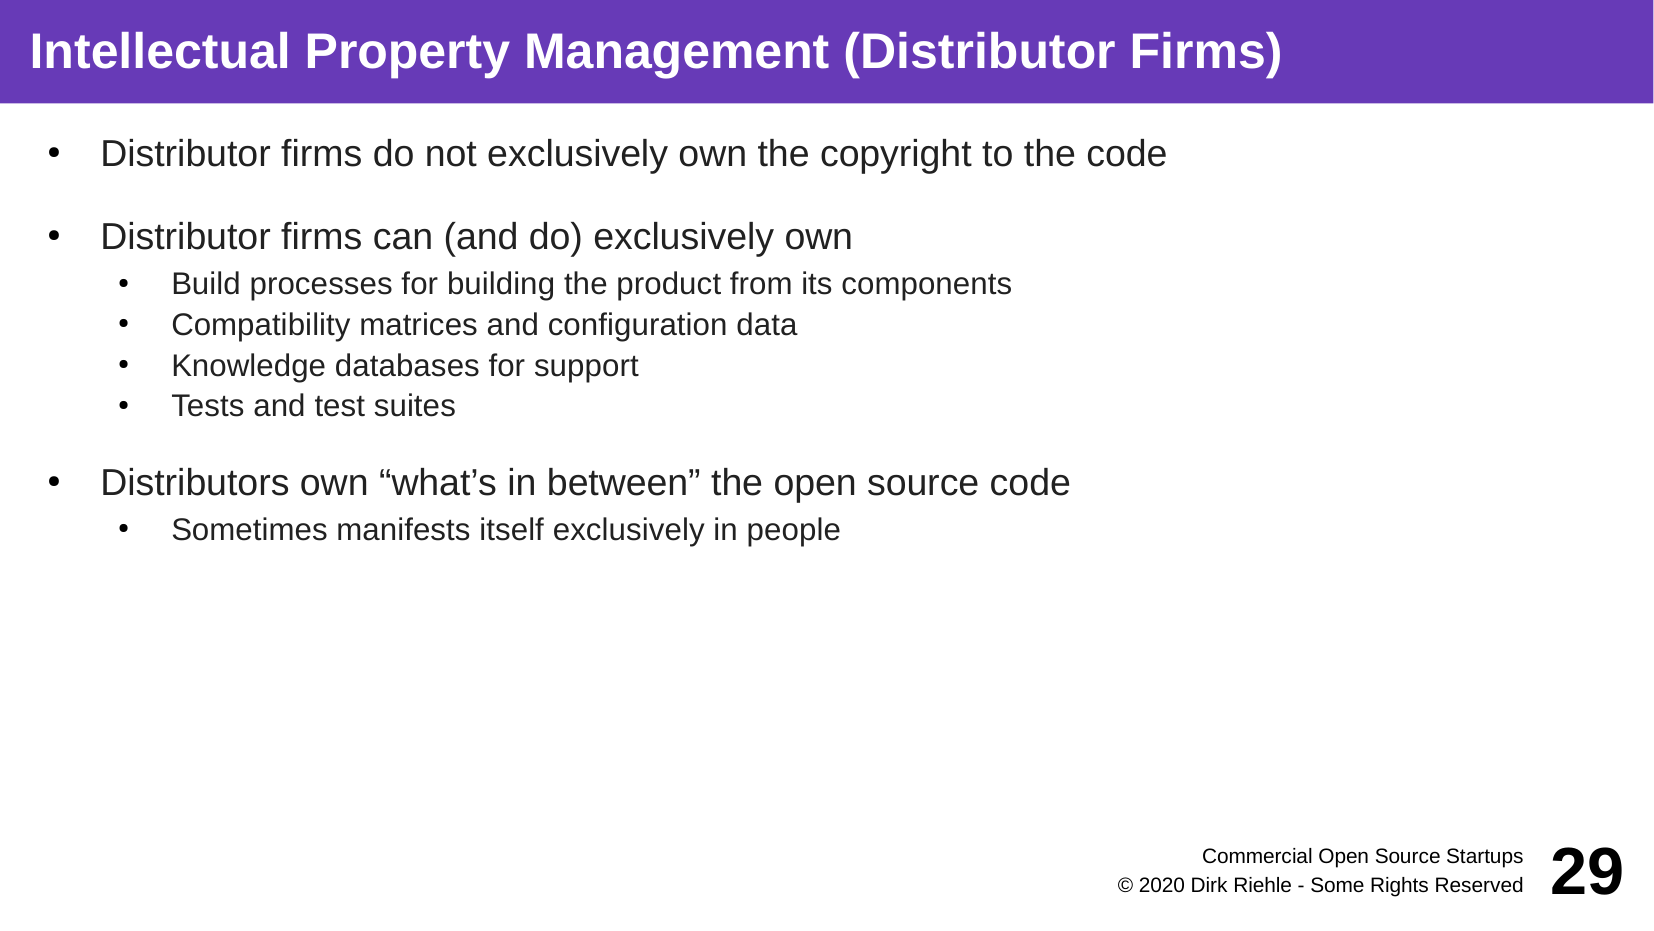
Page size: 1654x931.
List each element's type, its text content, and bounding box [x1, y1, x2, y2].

title Intellectual Property Management (Distributor Firms) [0, 0, 1654, 104]
list Distributor firms do not exclusively own the copyright to the code Distributor firms can (and do) exclusively own Build processes for building the product from its components Compatibility matrices and configuration data Knowledge databases for support Tests and test suites Distributors own “what’s in between” the open source code Sometimes manifests itself exclusively in people [29, 132, 1625, 813]
